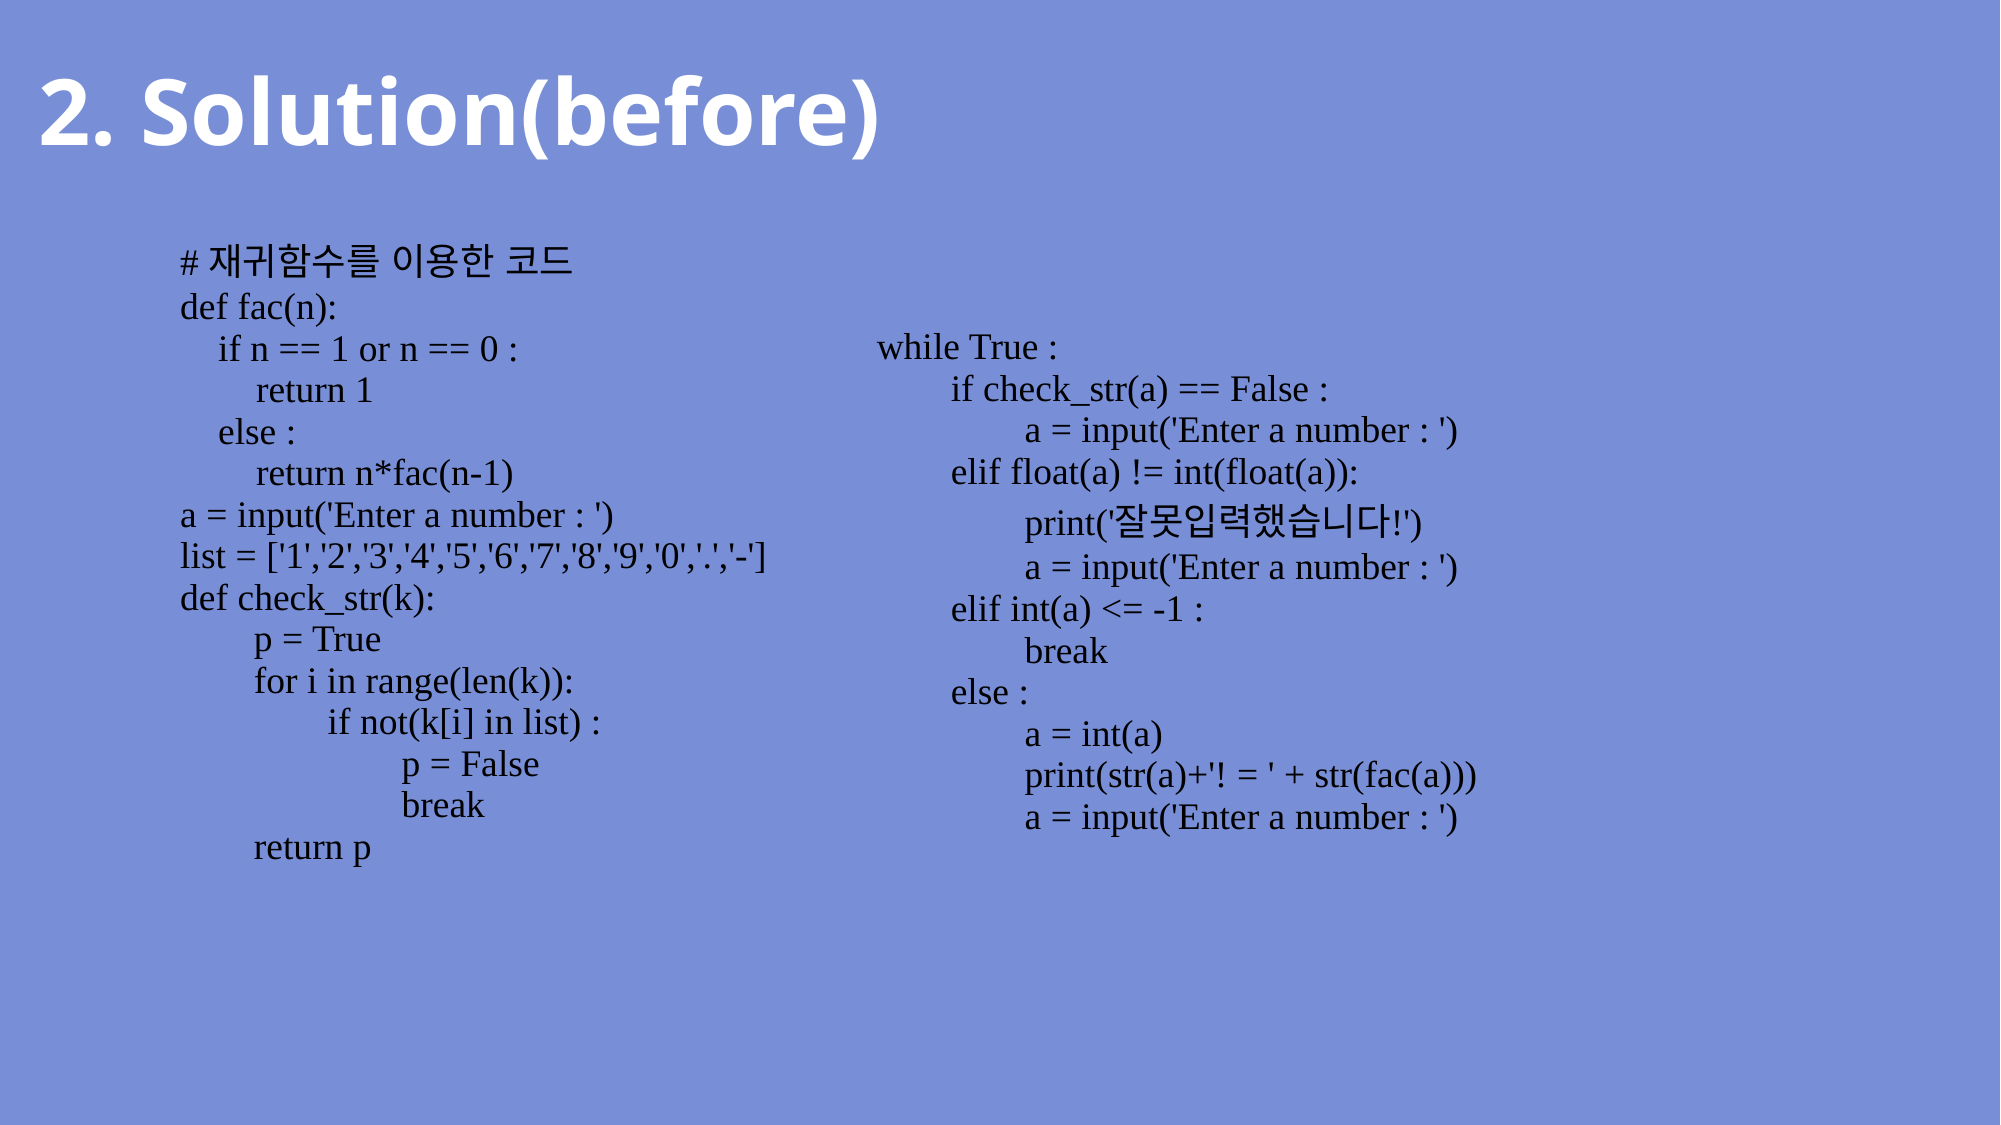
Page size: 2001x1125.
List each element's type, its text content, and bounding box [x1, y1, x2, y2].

text_box while True : if check_str(a) == False : a = input('Enter a number : ') elif float(a) != int(float(a)): print('잘못입력했습니다!') a = input('Enter a number : ') elif int(a) <= -1 : break else : a = int(a) print(str(a)+'! = ' + str(fac(a))) a = input('Enter a number : ') [862, 318, 1938, 890]
text_box 2. Solution(before) [23, 7, 1748, 225]
text_box # 재귀함수를 이용한 코드 def fac(n): if n == 1 or n == 0 : return 1 else : return n*fac(n-1) a = input('Enter a number : ') list = ['1','2','3','4','5','6','7','8','9','0','.','-'] def check_str(k): p = True for i in range(len(k)): if not(k[i] in list) : p = False break return p [165, 224, 1583, 987]
